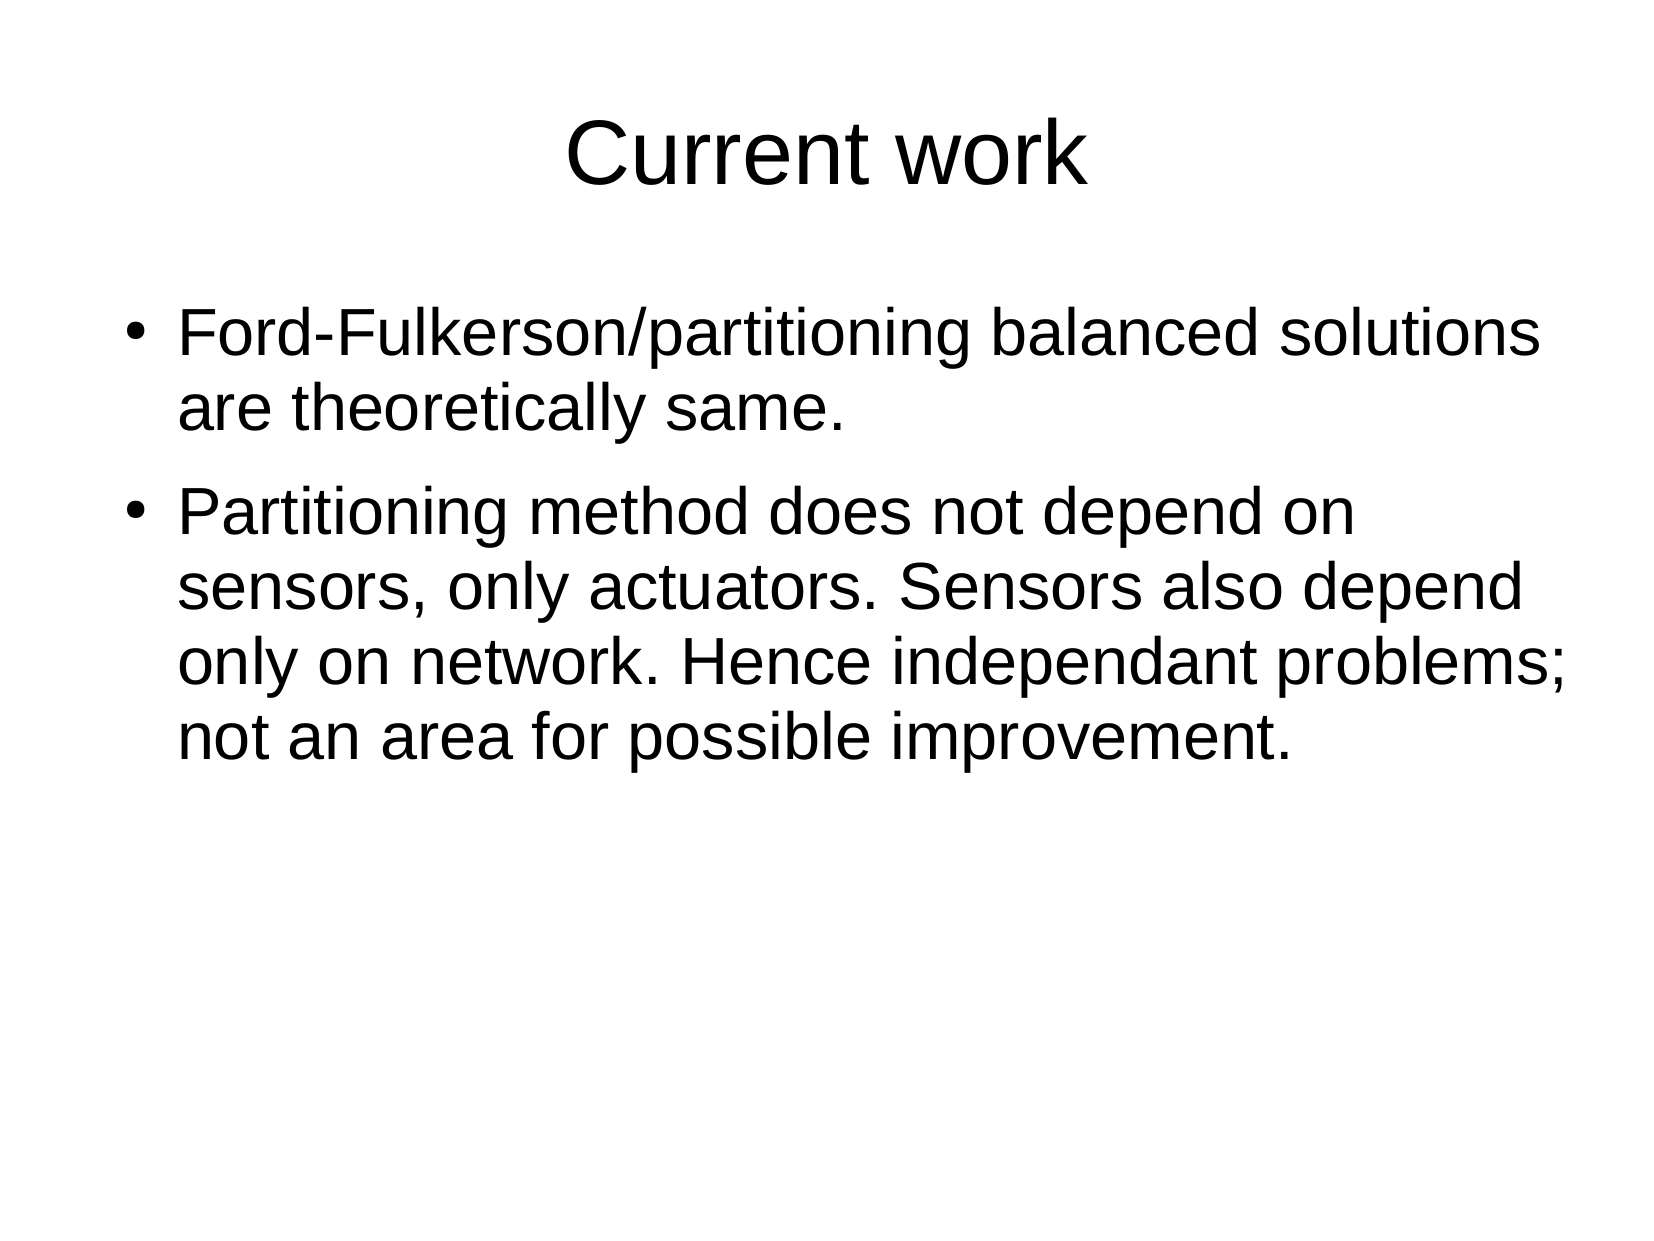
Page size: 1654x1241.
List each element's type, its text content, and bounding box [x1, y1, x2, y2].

title Current work [82, 49, 1571, 257]
list Ford-Fulkerson/partitioning balanced solutions are theoretically same. Partitioning method does not depend on sensors, only actuators. Sensors also depend only on network. Hence independant problems; not an area for possible improvement. [106, 295, 1595, 1015]
